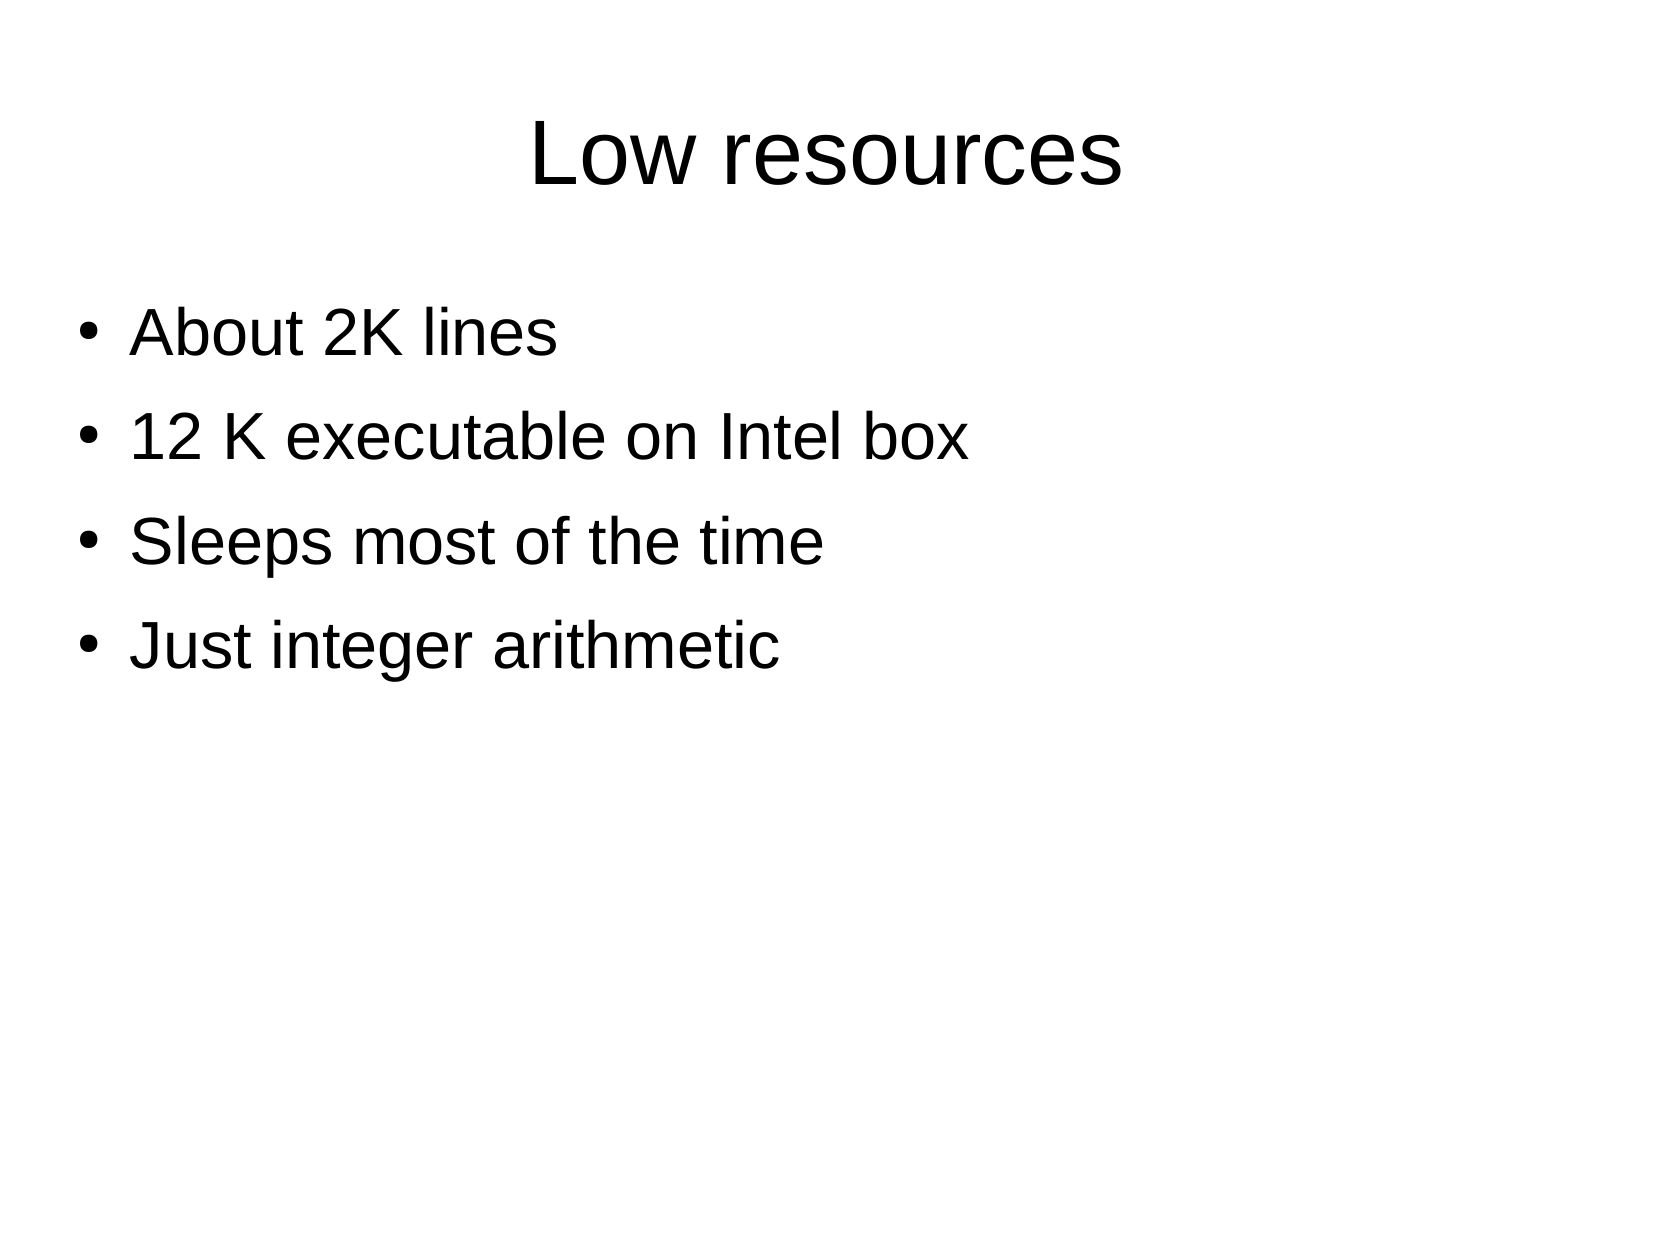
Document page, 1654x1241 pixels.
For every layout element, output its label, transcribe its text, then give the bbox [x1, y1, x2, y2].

list About 2K lines 12 K executable on Intel box Sleeps most of the time Just integer arithmetic [59, 295, 1548, 1015]
title Low resources [82, 49, 1571, 257]
